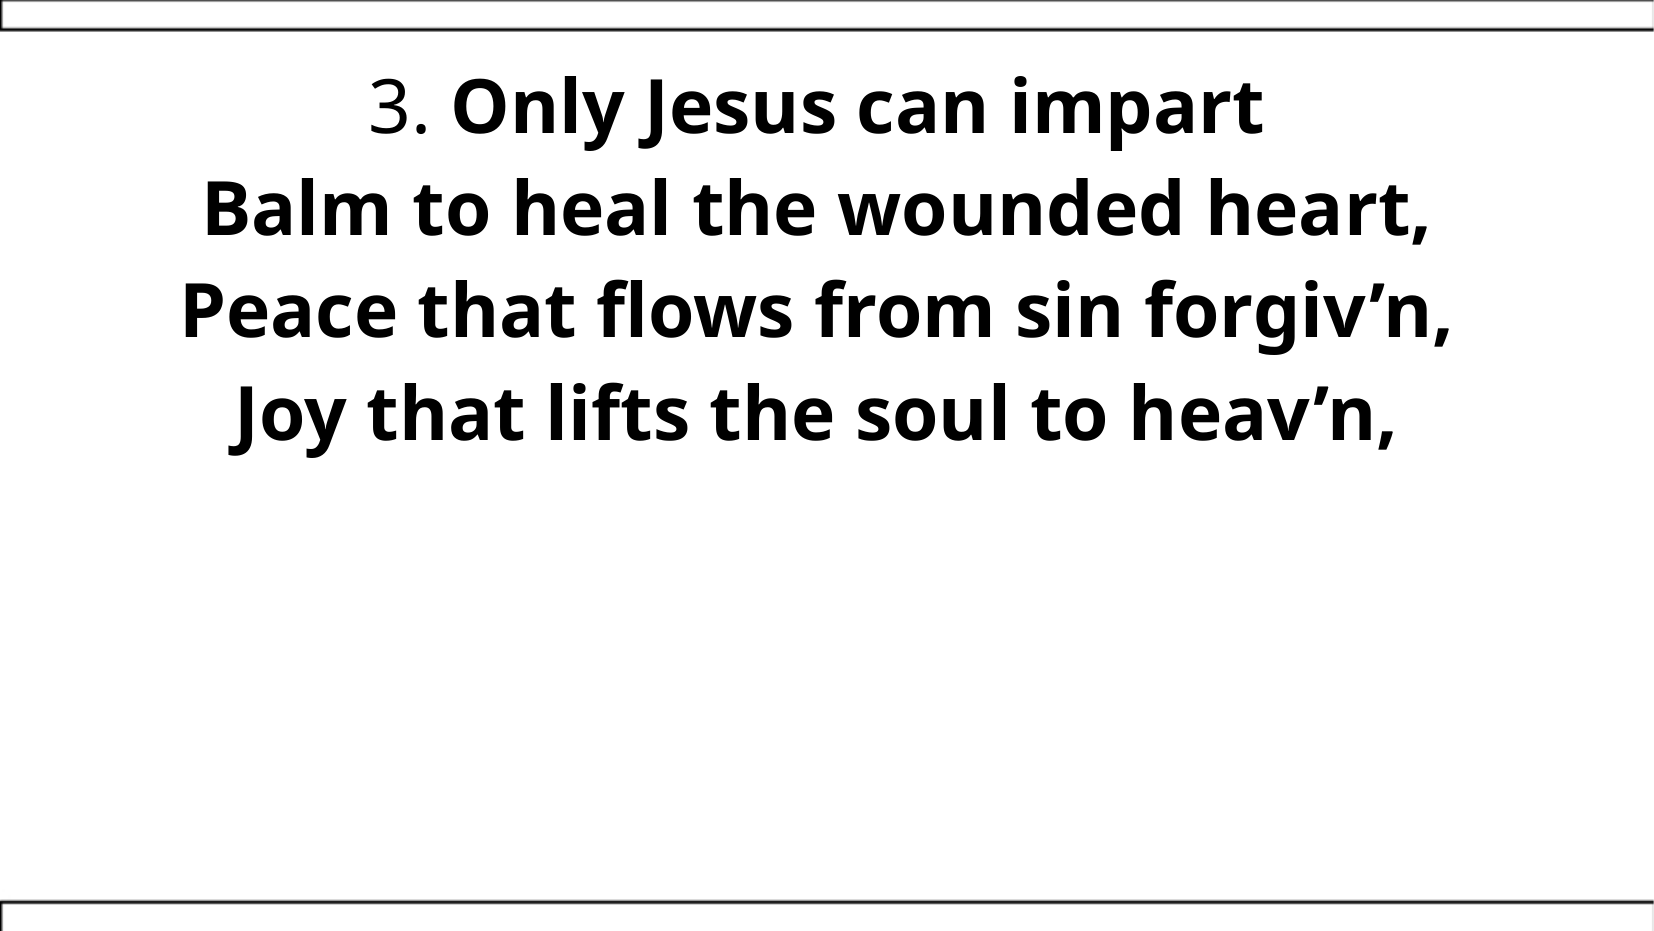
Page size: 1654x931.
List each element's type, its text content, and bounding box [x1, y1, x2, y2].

picture [0, 0, 1654, 931]
text_box 3. Only Jesus can impart Balm to heal the wounded heart, Peace that flows from sin forgiv’n, Joy that lifts the soul to heav’n, [80, 45, 1554, 467]
